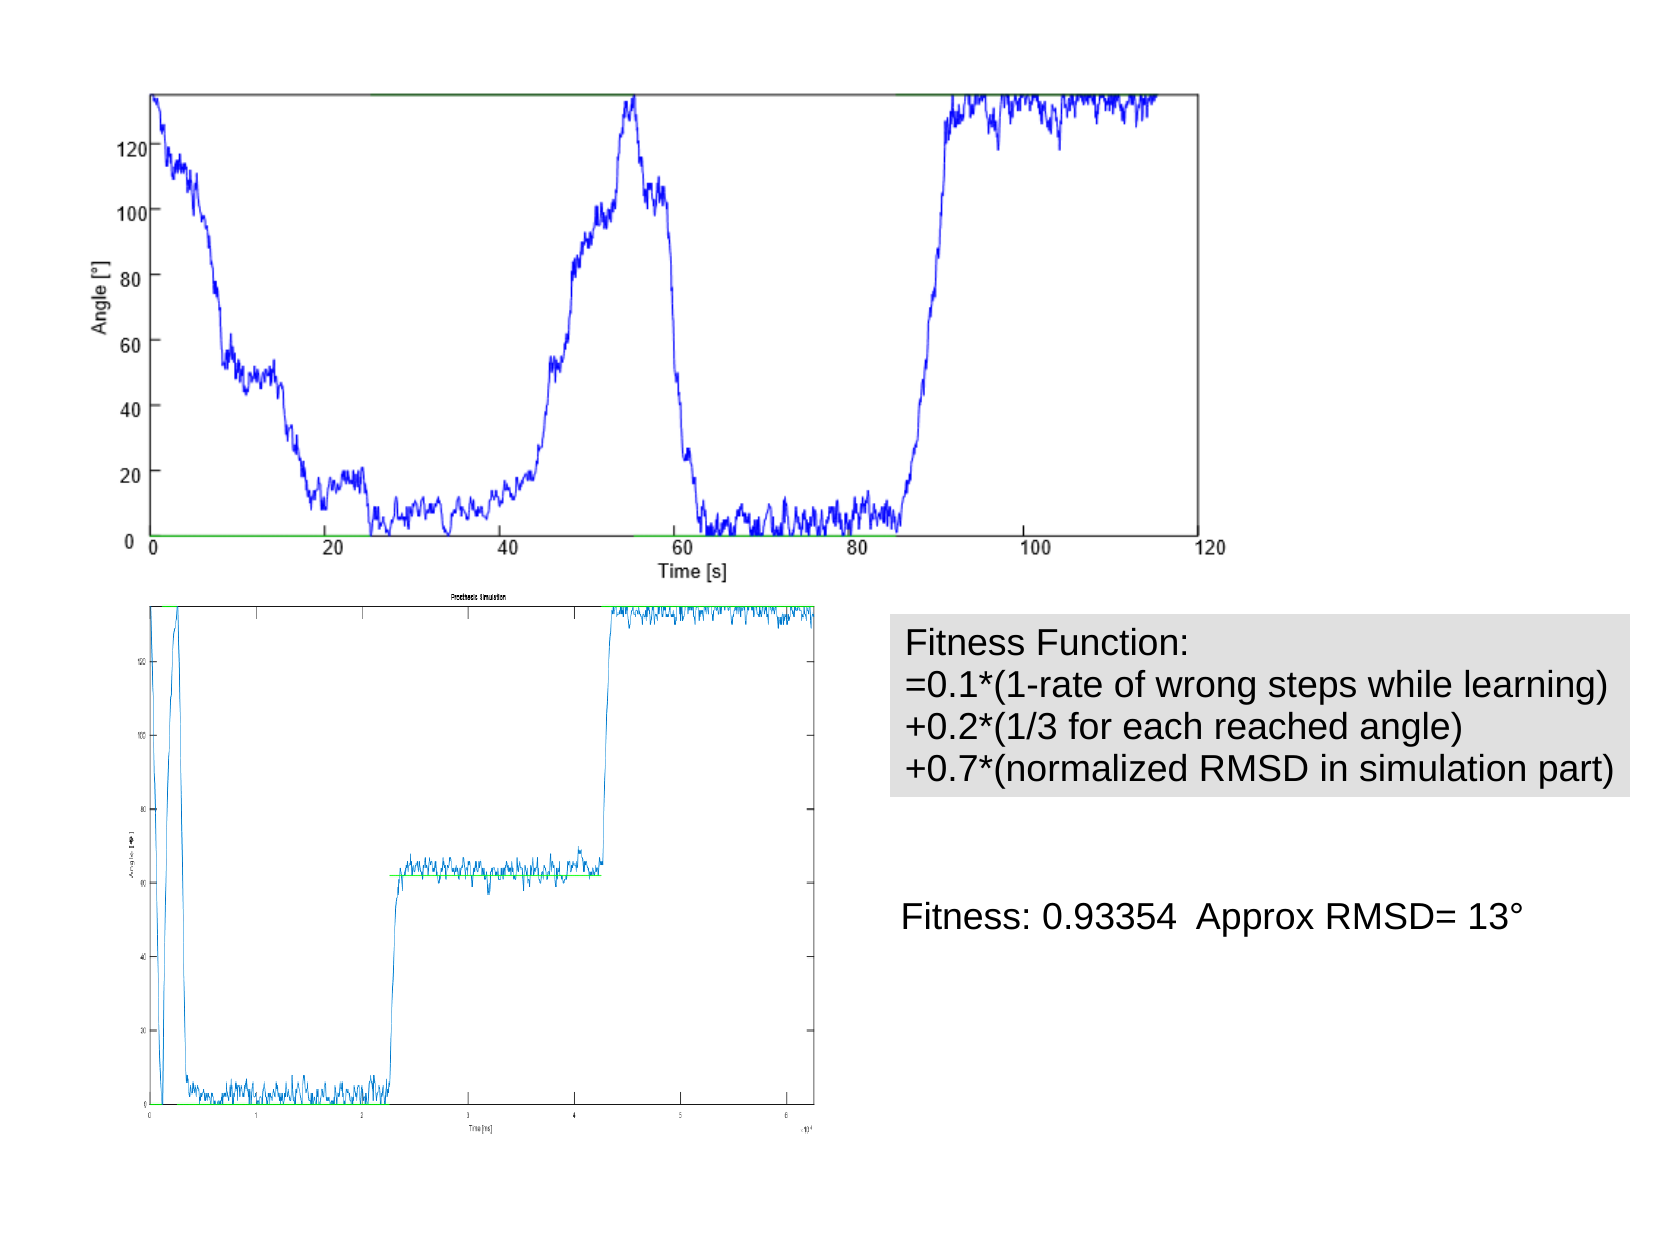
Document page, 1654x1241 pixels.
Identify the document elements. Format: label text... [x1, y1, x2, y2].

picture [81, 47, 1276, 1146]
text_box Fitness: 0.93354 Approx RMSD= 13° [885, 888, 1540, 945]
text_box Fitness Function: =0.1*(1-rate of wrong steps while learning) +0.2*(1/3 for each reached angle) +0.7*(normalized RMSD in simulation part) [890, 614, 1630, 797]
